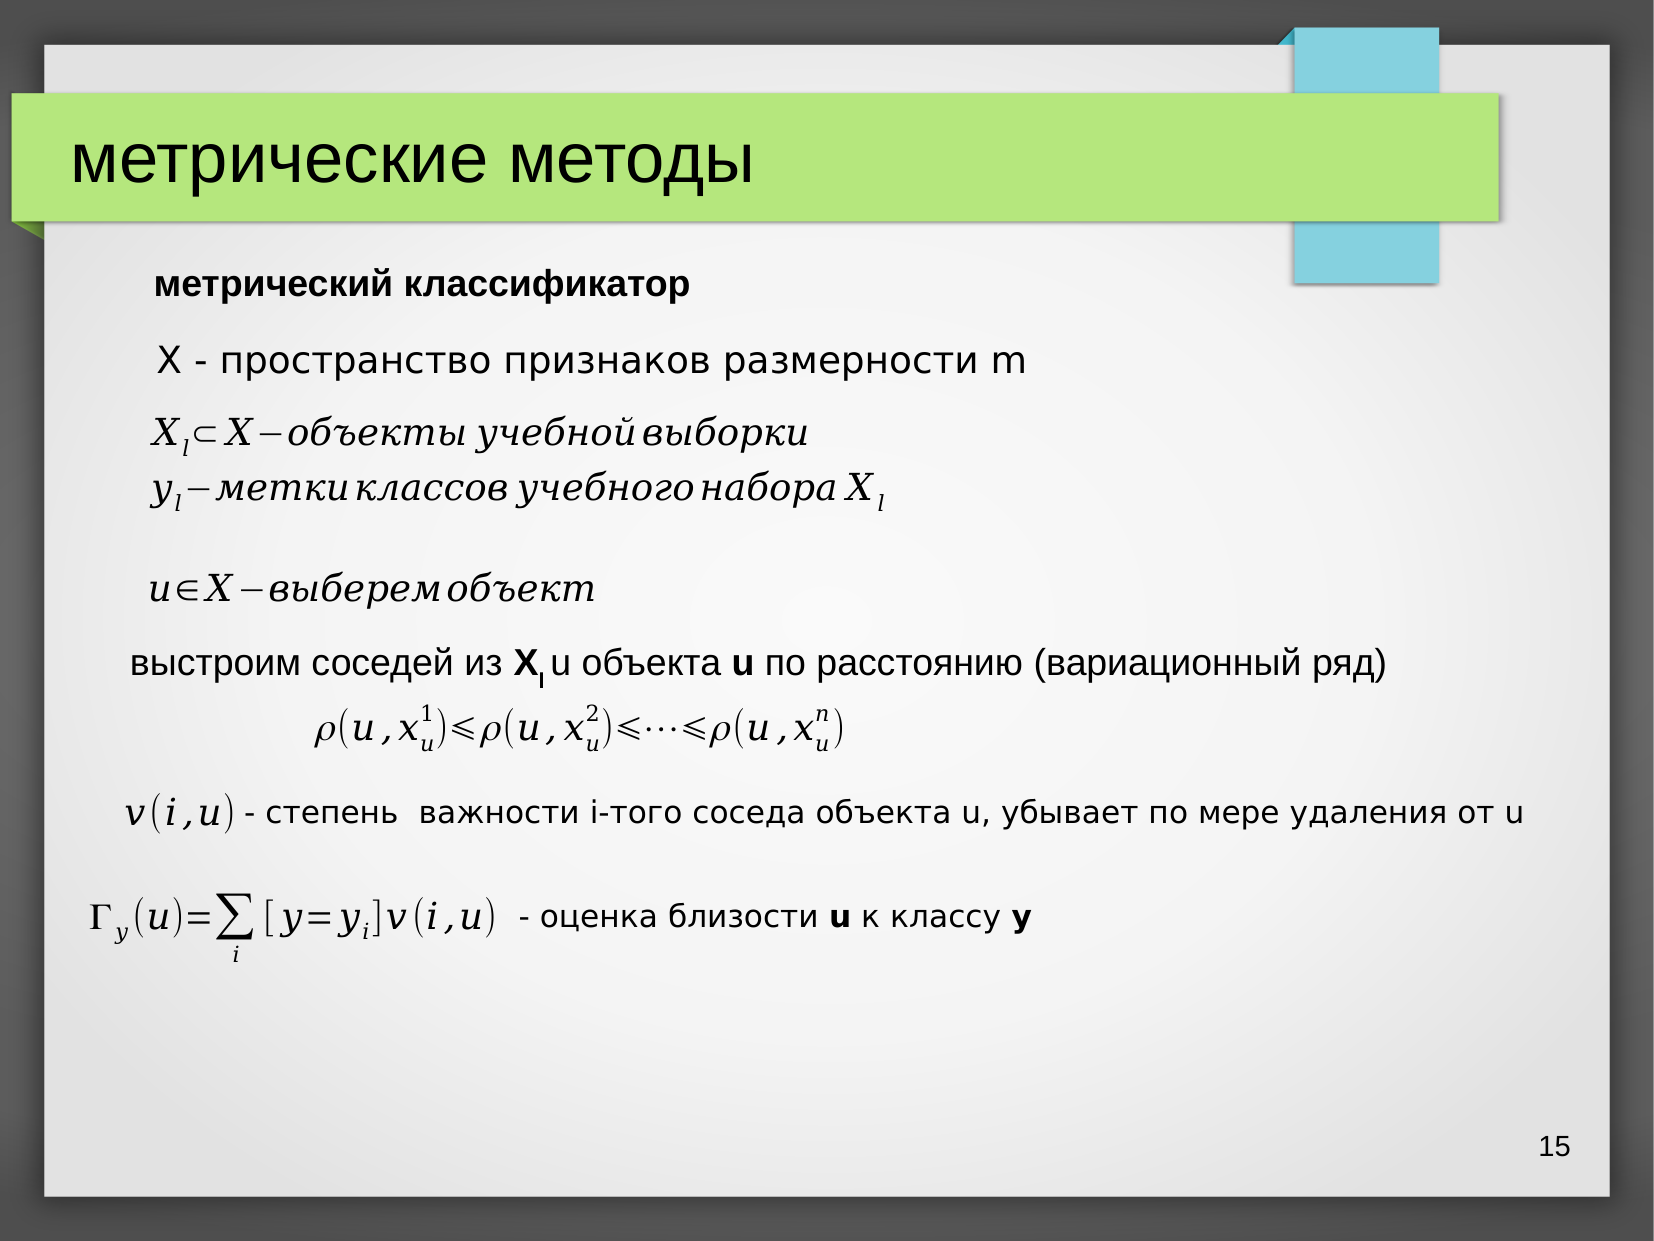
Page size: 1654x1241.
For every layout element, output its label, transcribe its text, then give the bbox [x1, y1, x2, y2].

chart [307, 701, 851, 756]
picture [0, 0, 1654, 1241]
title метрические методы [70, 118, 1205, 199]
subtitle метрический классификатор [153, 259, 815, 307]
chart [118, 791, 219, 837]
chart [141, 566, 604, 611]
text_box X - пространство признаков размерности m [141, 331, 1043, 390]
text_box выстроим соседей из Xl u объекта u по расстоянию (вариационный ряд) [129, 637, 1512, 697]
text_box - оценка близости u к классу y [494, 890, 1052, 950]
chart [141, 410, 816, 461]
chart [141, 466, 891, 516]
text_box - степень важности i-того соседа объекта u, убывает по мере удаления от u [219, 787, 1607, 839]
chart [82, 890, 504, 969]
